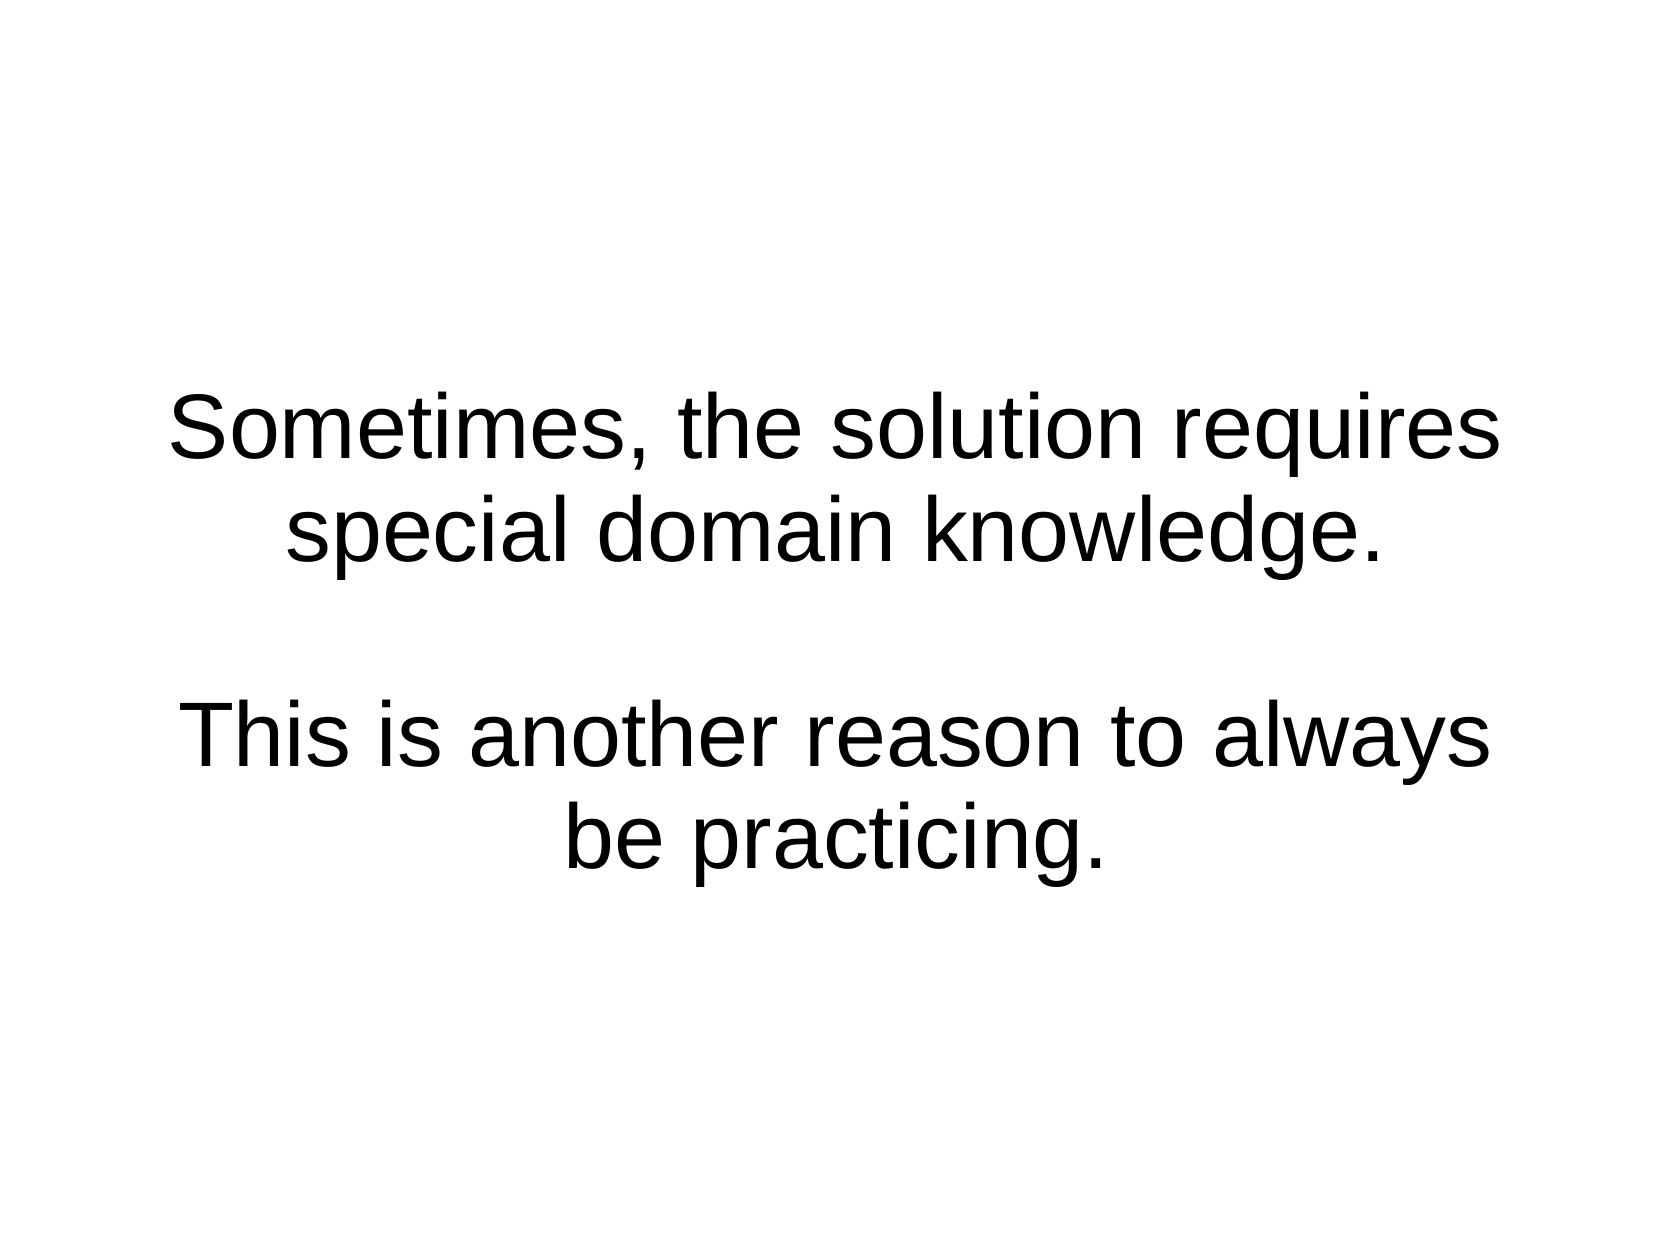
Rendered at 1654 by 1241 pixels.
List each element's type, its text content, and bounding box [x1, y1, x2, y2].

title Sometimes, the solution requires special domain knowledge. This is another reason to always be practicing. [142, 274, 1531, 991]
